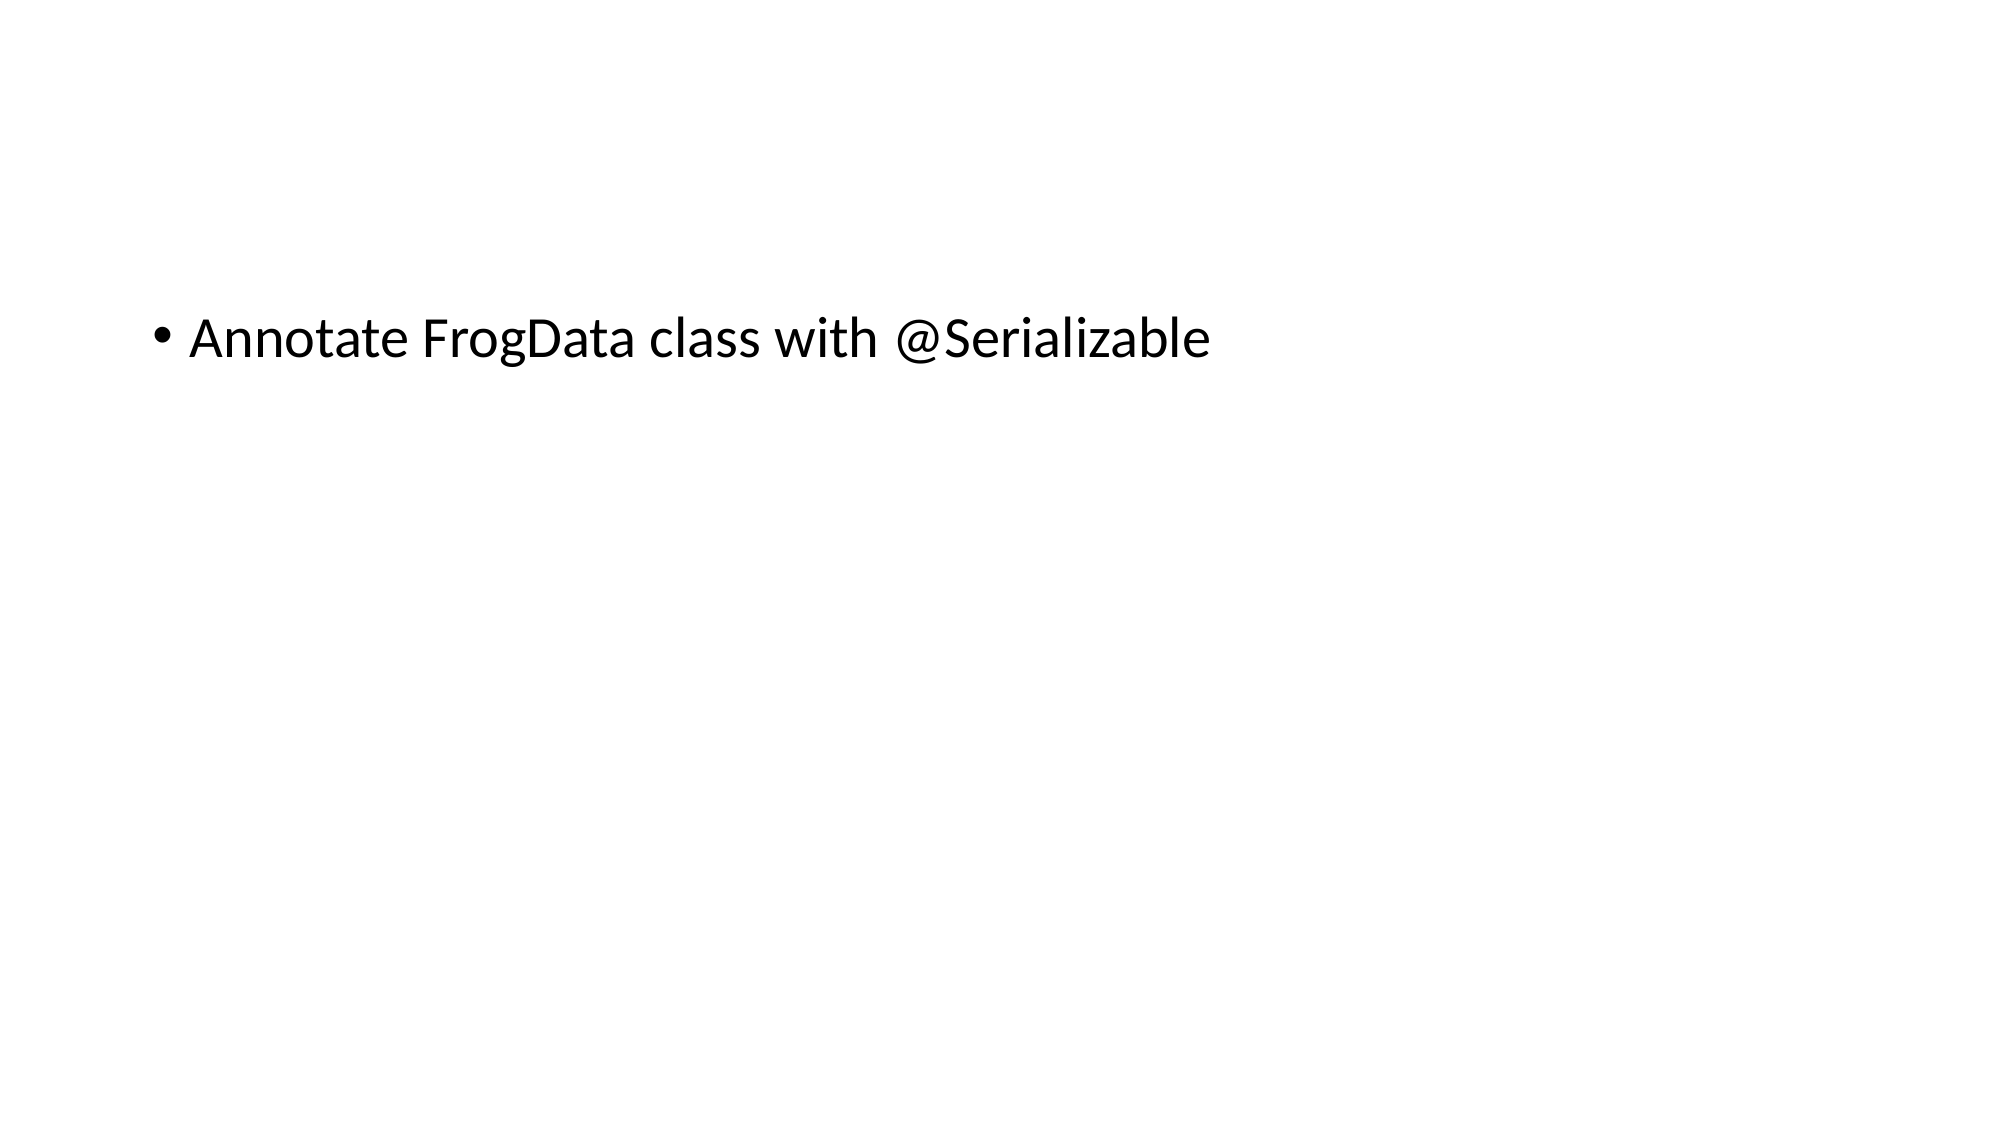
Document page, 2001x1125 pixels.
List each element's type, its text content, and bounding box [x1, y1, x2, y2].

list Annotate FrogData class with @Serializable [137, 299, 1863, 1014]
